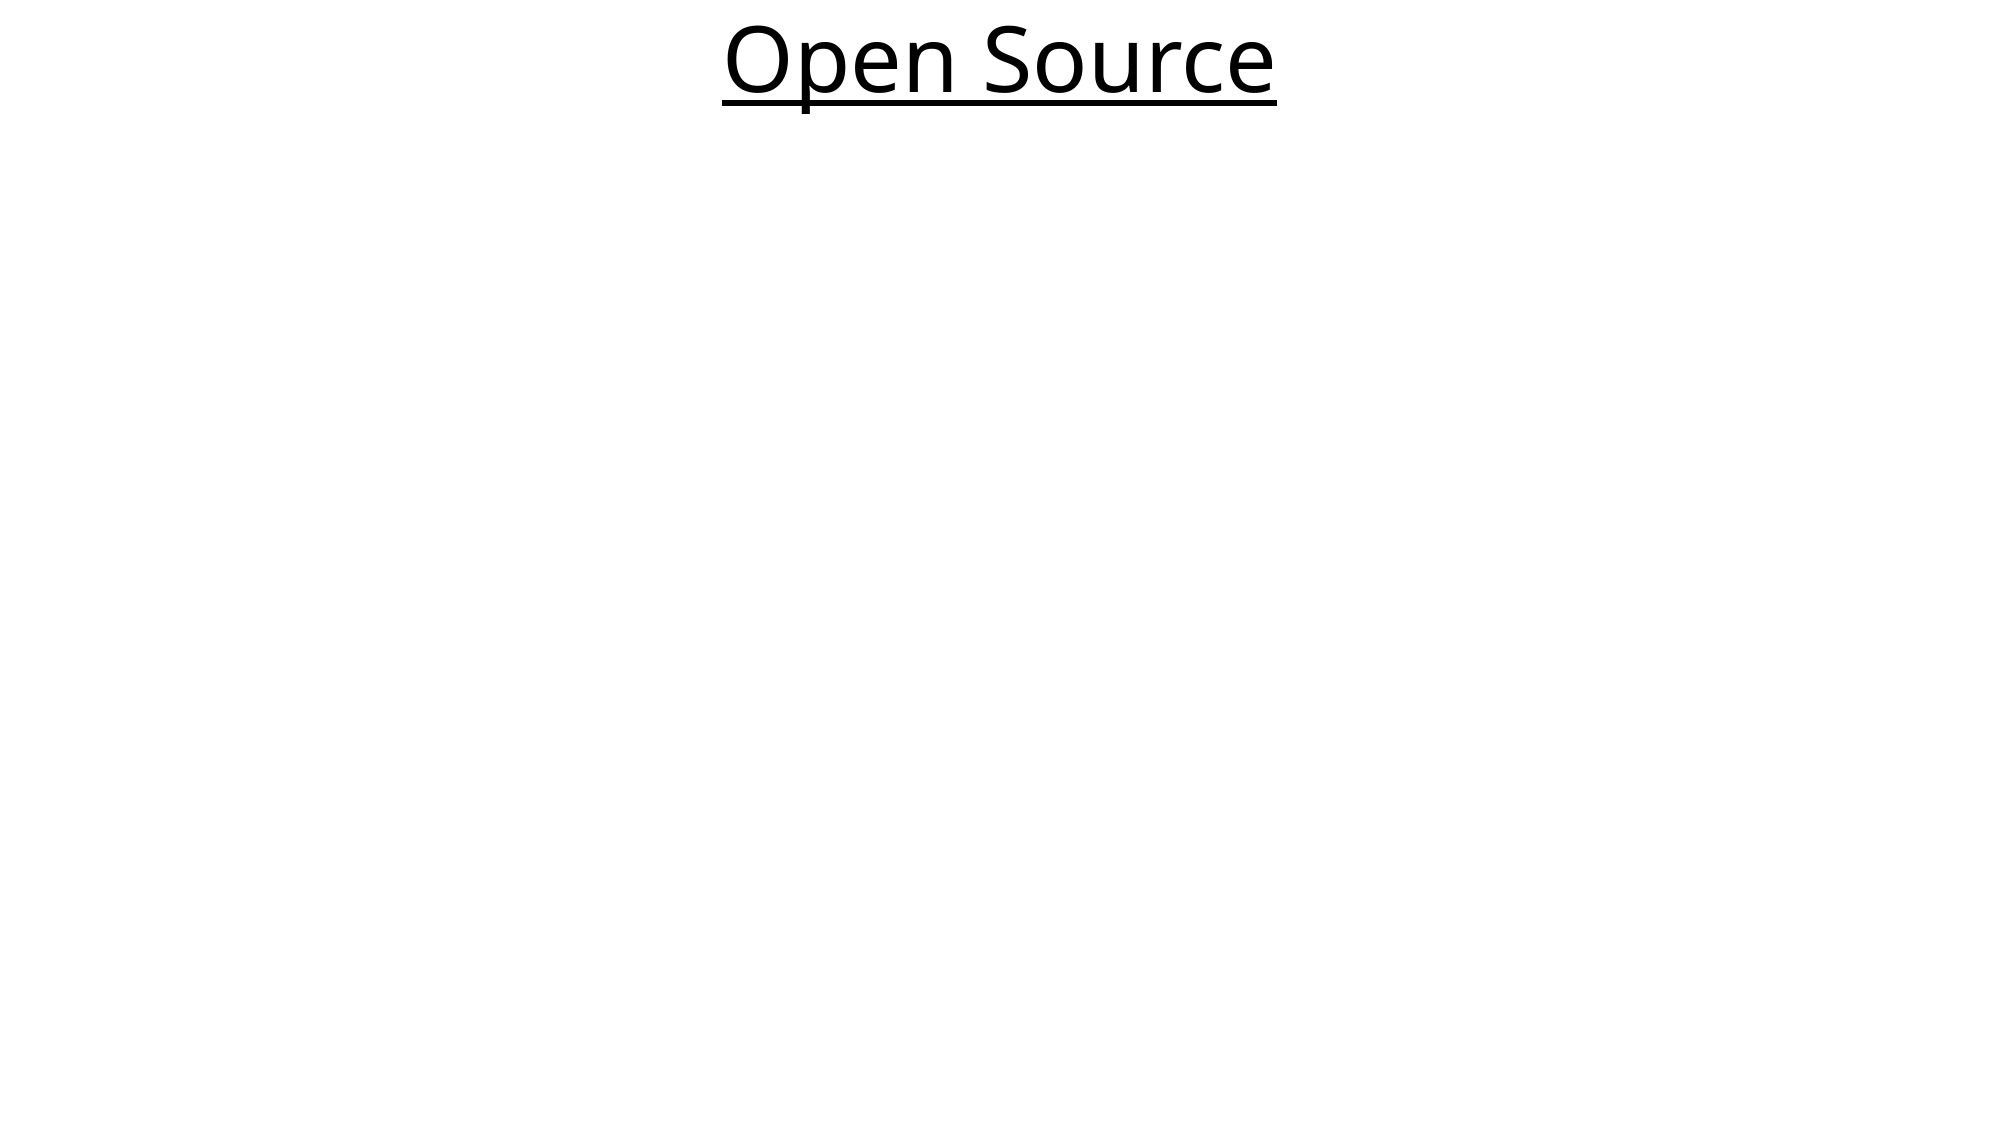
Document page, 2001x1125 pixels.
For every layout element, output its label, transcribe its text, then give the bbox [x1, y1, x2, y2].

title Open Source [137, 0, 1863, 173]
